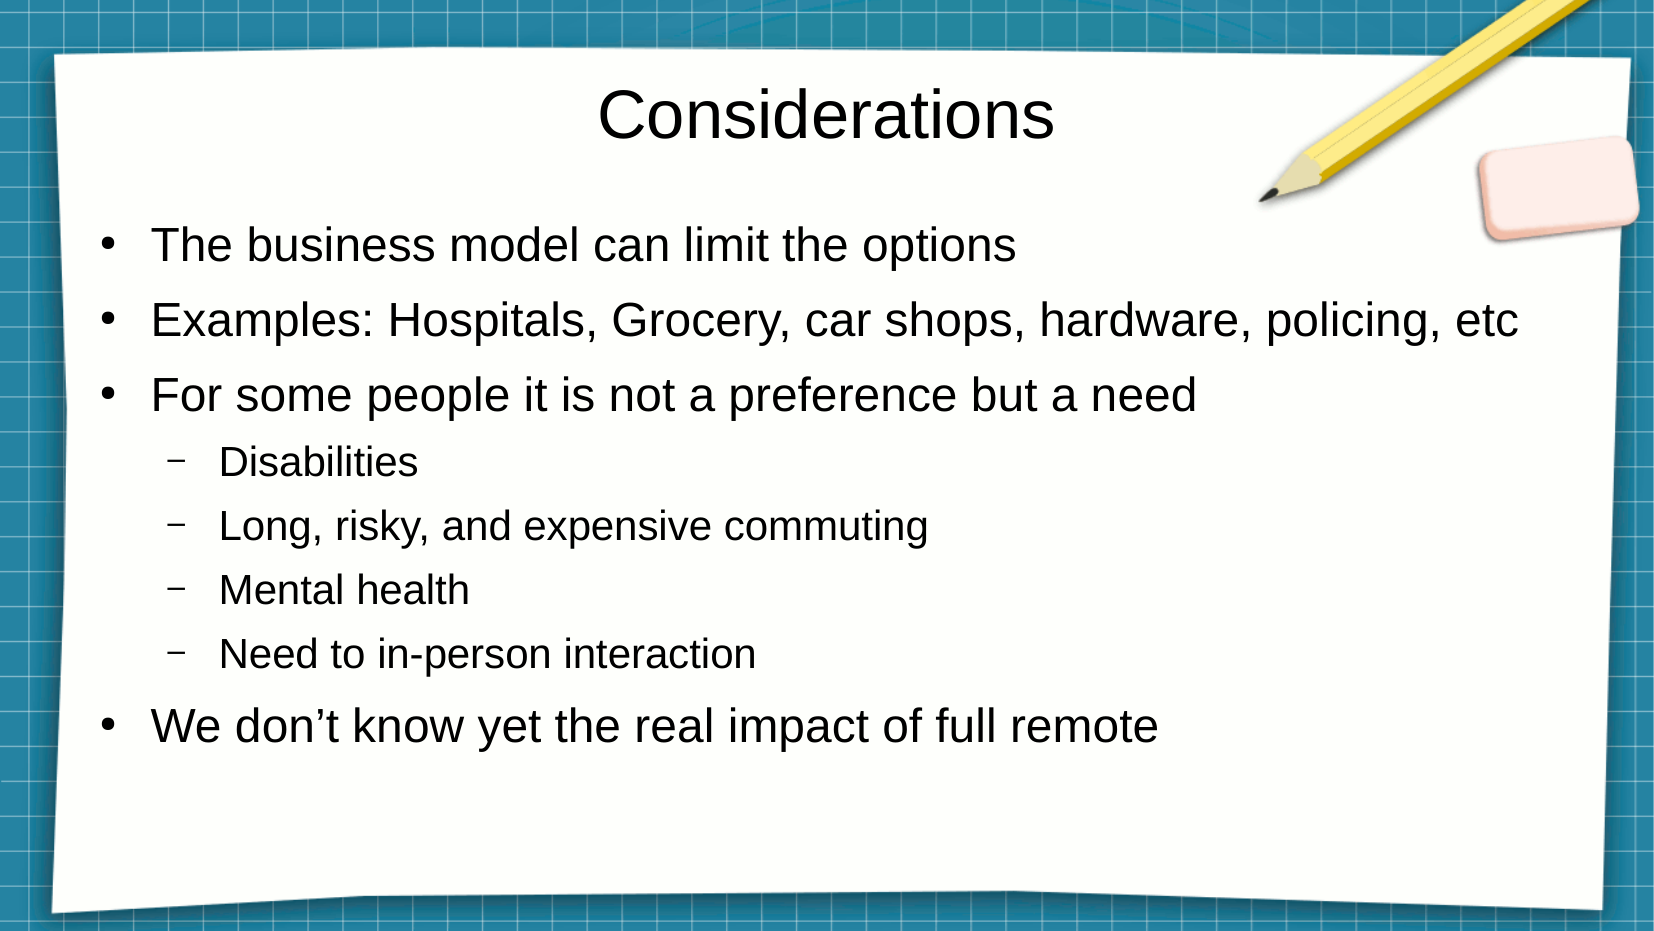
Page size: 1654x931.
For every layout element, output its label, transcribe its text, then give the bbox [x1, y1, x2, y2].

list The business model can limit the options Examples: Hospitals, Grocery, car shops, hardware, policing, etc For some people it is not a preference but a need Disabilities Long, risky, and expensive commuting Mental health Need to in-person interaction We don’t know yet the real impact of full remote [82, 217, 1571, 758]
title Considerations [82, 37, 1571, 193]
picture [0, 0, 1654, 931]
